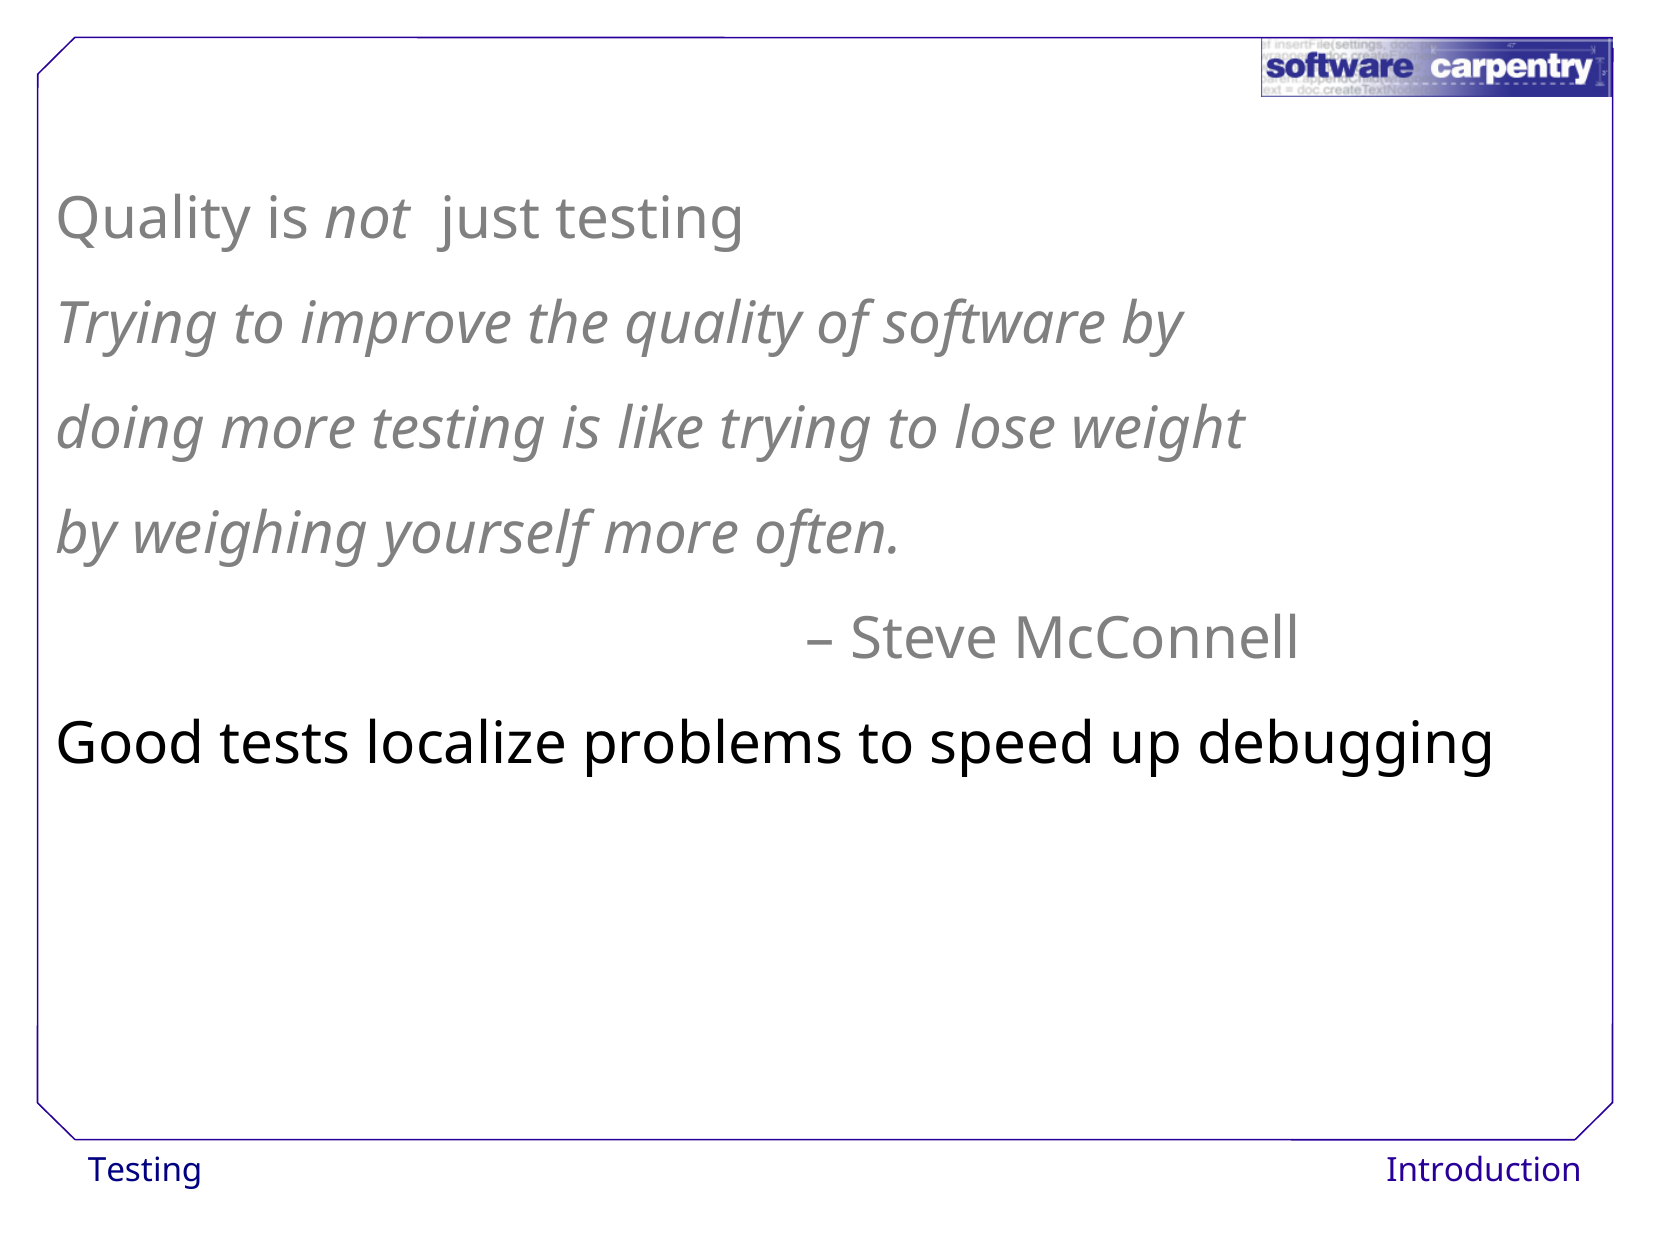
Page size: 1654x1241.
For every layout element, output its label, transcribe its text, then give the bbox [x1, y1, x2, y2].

text_box Quality is not just testing Trying to improve the quality of software by doing more testing is like trying to lose weight by weighing yourself more often. – Steve McConnell Good tests localize problems to speed up debugging [40, 137, 1654, 784]
picture [1261, 39, 1613, 97]
